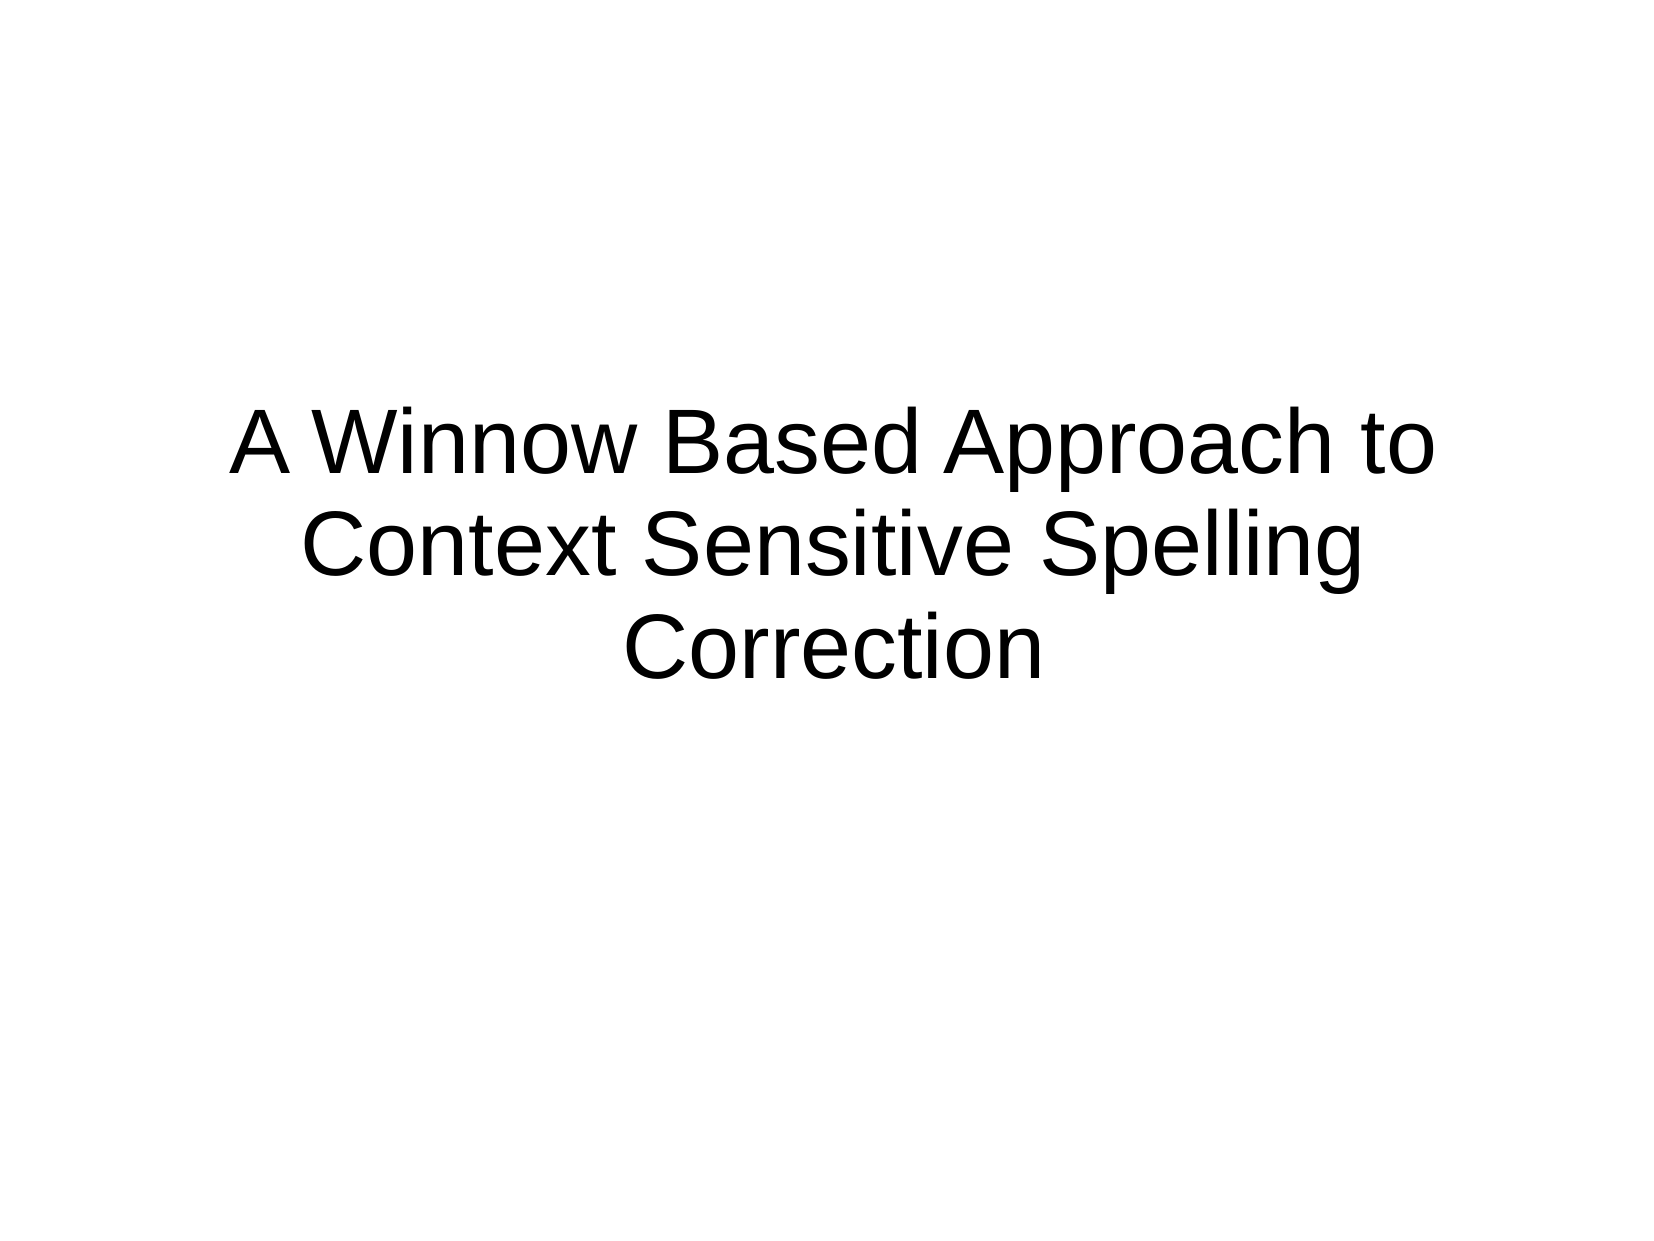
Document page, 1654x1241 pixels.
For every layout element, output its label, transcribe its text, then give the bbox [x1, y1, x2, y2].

title A Winnow Based Approach to Context Sensitive Spelling Correction [90, 390, 1579, 698]
